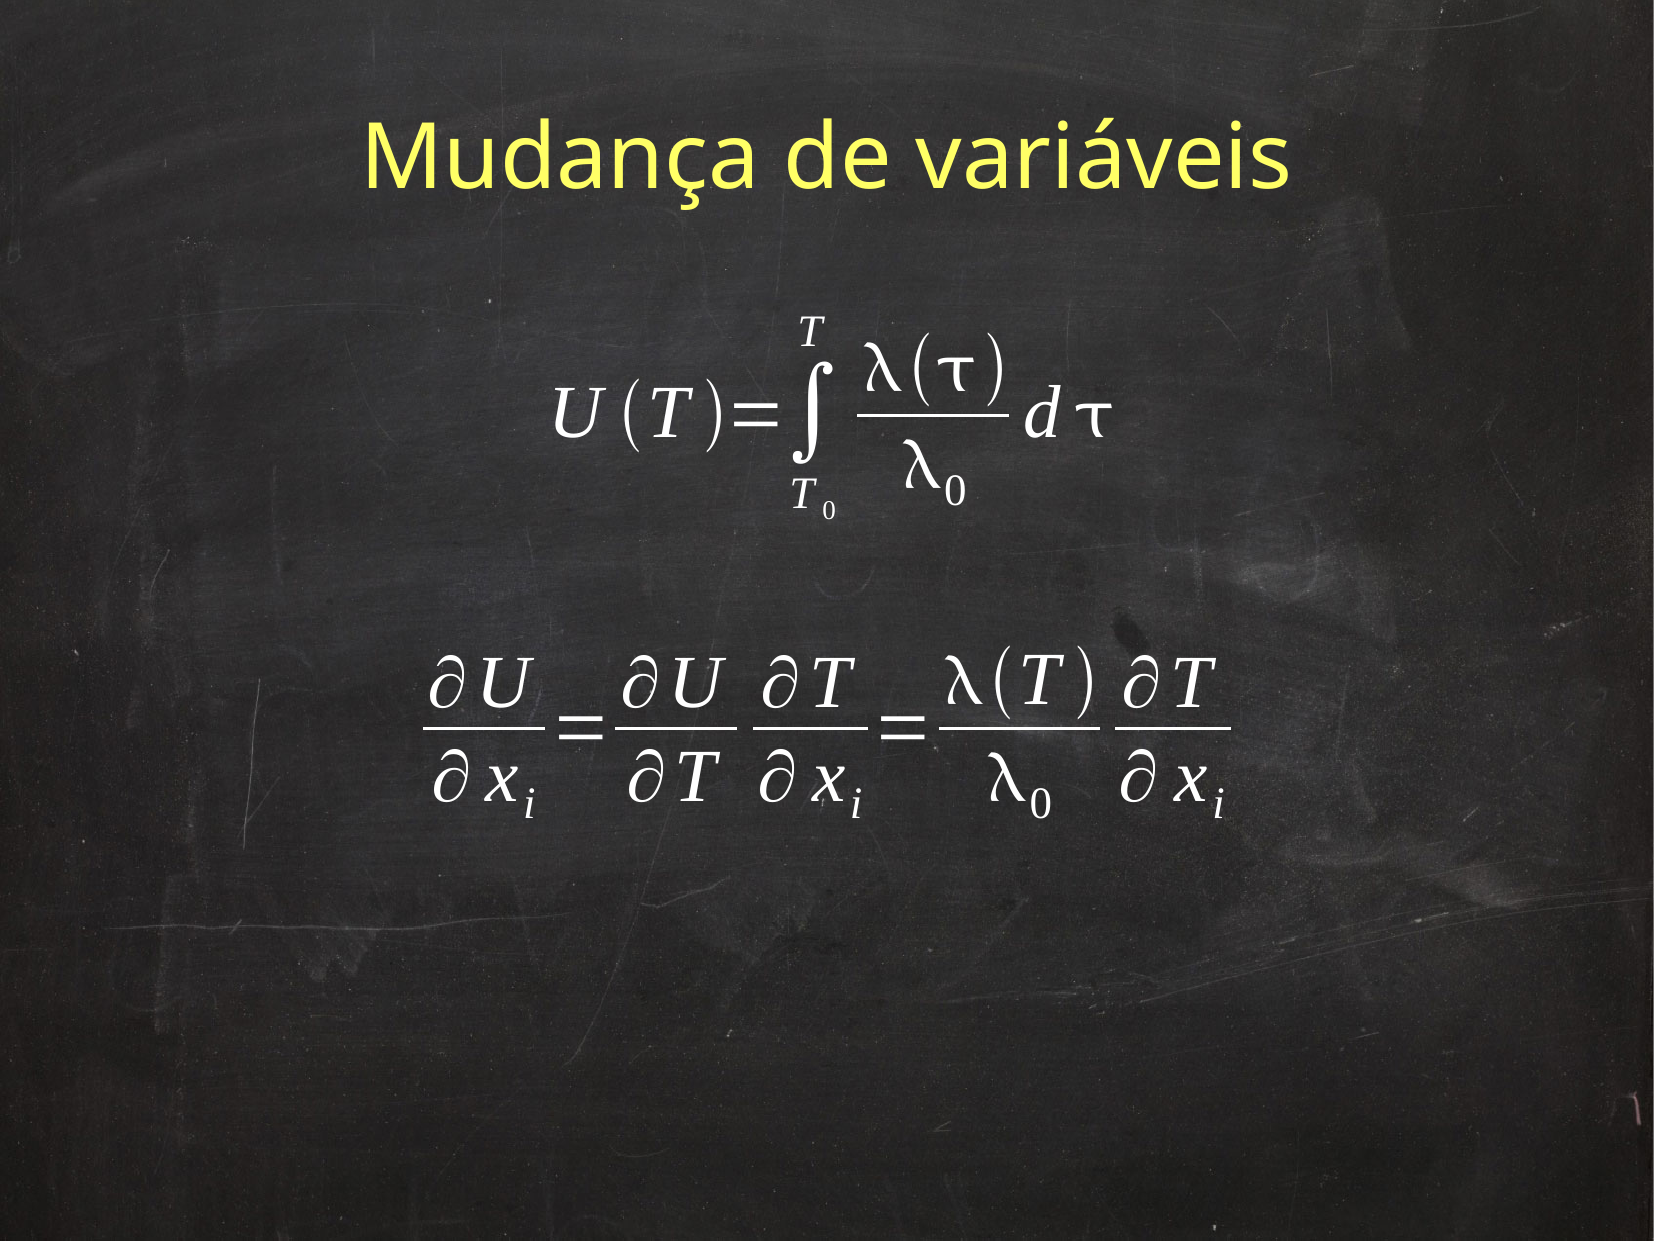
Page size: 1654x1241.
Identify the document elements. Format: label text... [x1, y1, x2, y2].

title Mudança de variáveis [82, 49, 1571, 257]
chart [413, 637, 1240, 829]
chart [542, 305, 1126, 526]
picture [0, 0, 1654, 1241]
